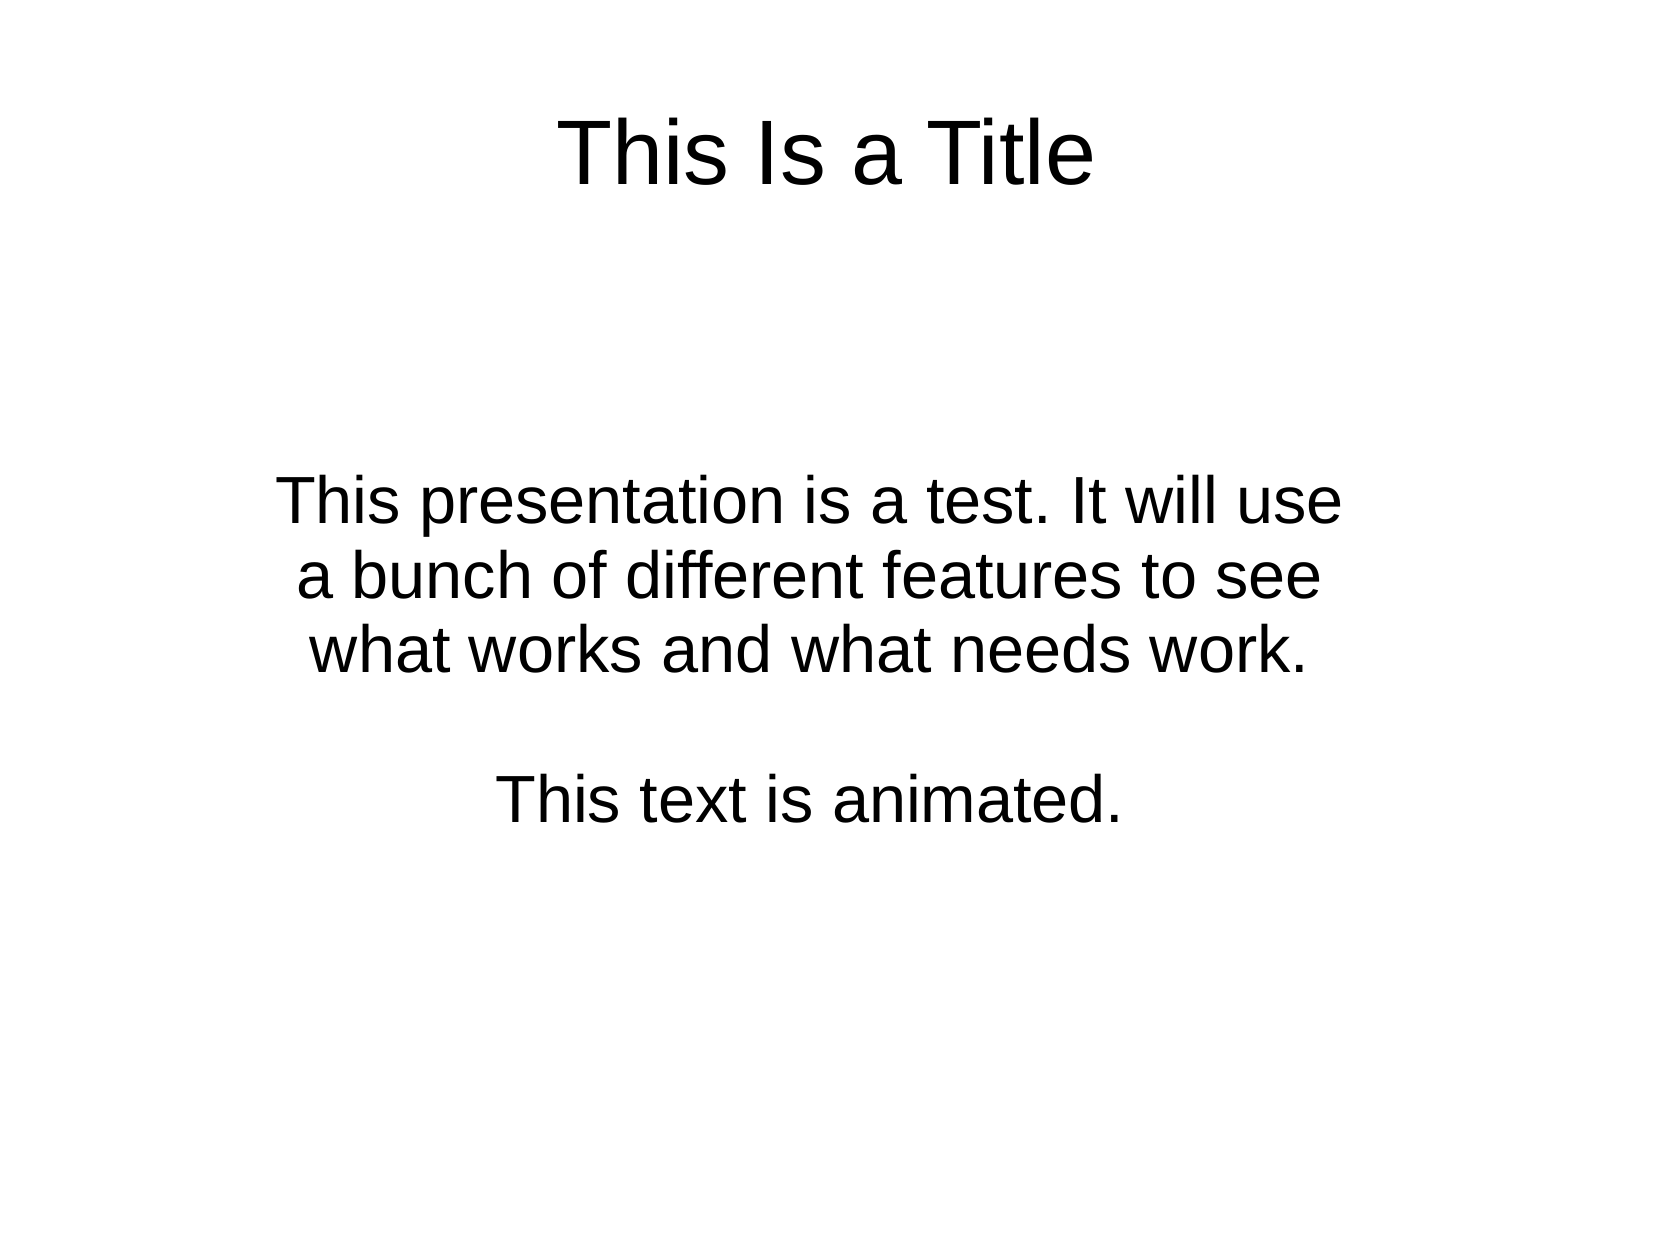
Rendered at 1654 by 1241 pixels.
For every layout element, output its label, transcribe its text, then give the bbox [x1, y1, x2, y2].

subtitle This presentation is a test. It will use a bunch of different features to see what works and what needs work. This text is animated. [82, 290, 1538, 1010]
title This Is a Title [82, 49, 1571, 257]
